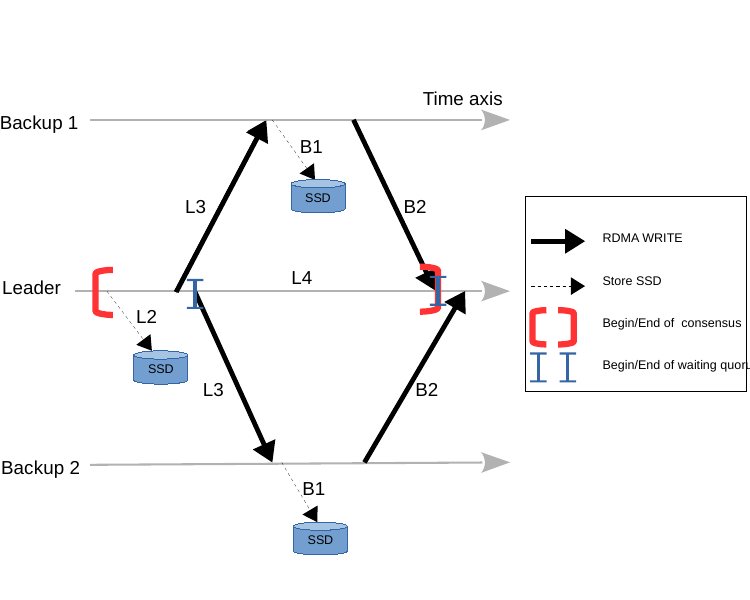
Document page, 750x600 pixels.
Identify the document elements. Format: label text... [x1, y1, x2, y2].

text_box B1 [285, 129, 346, 177]
text_box SSD [133, 356, 188, 385]
text_box RDMA WRITE Store SSD Begin/End of consensus Begin/End of waiting quorum [525, 196, 747, 392]
text_box Backup 2 [0, 449, 100, 498]
text_box SSD [293, 527, 348, 555]
text_box L4 [276, 259, 337, 308]
text_box B2 [388, 189, 449, 237]
text_box L3 [188, 372, 249, 421]
text_box SSD [291, 184, 346, 213]
text_box Time axis [408, 80, 541, 117]
text_box L2 [121, 299, 182, 348]
text_box B2 [400, 372, 461, 421]
text_box L3 [170, 189, 231, 237]
text_box Backup 1 [0, 104, 100, 153]
text_box Leader [0, 269, 78, 318]
text_box B1 [287, 470, 348, 519]
